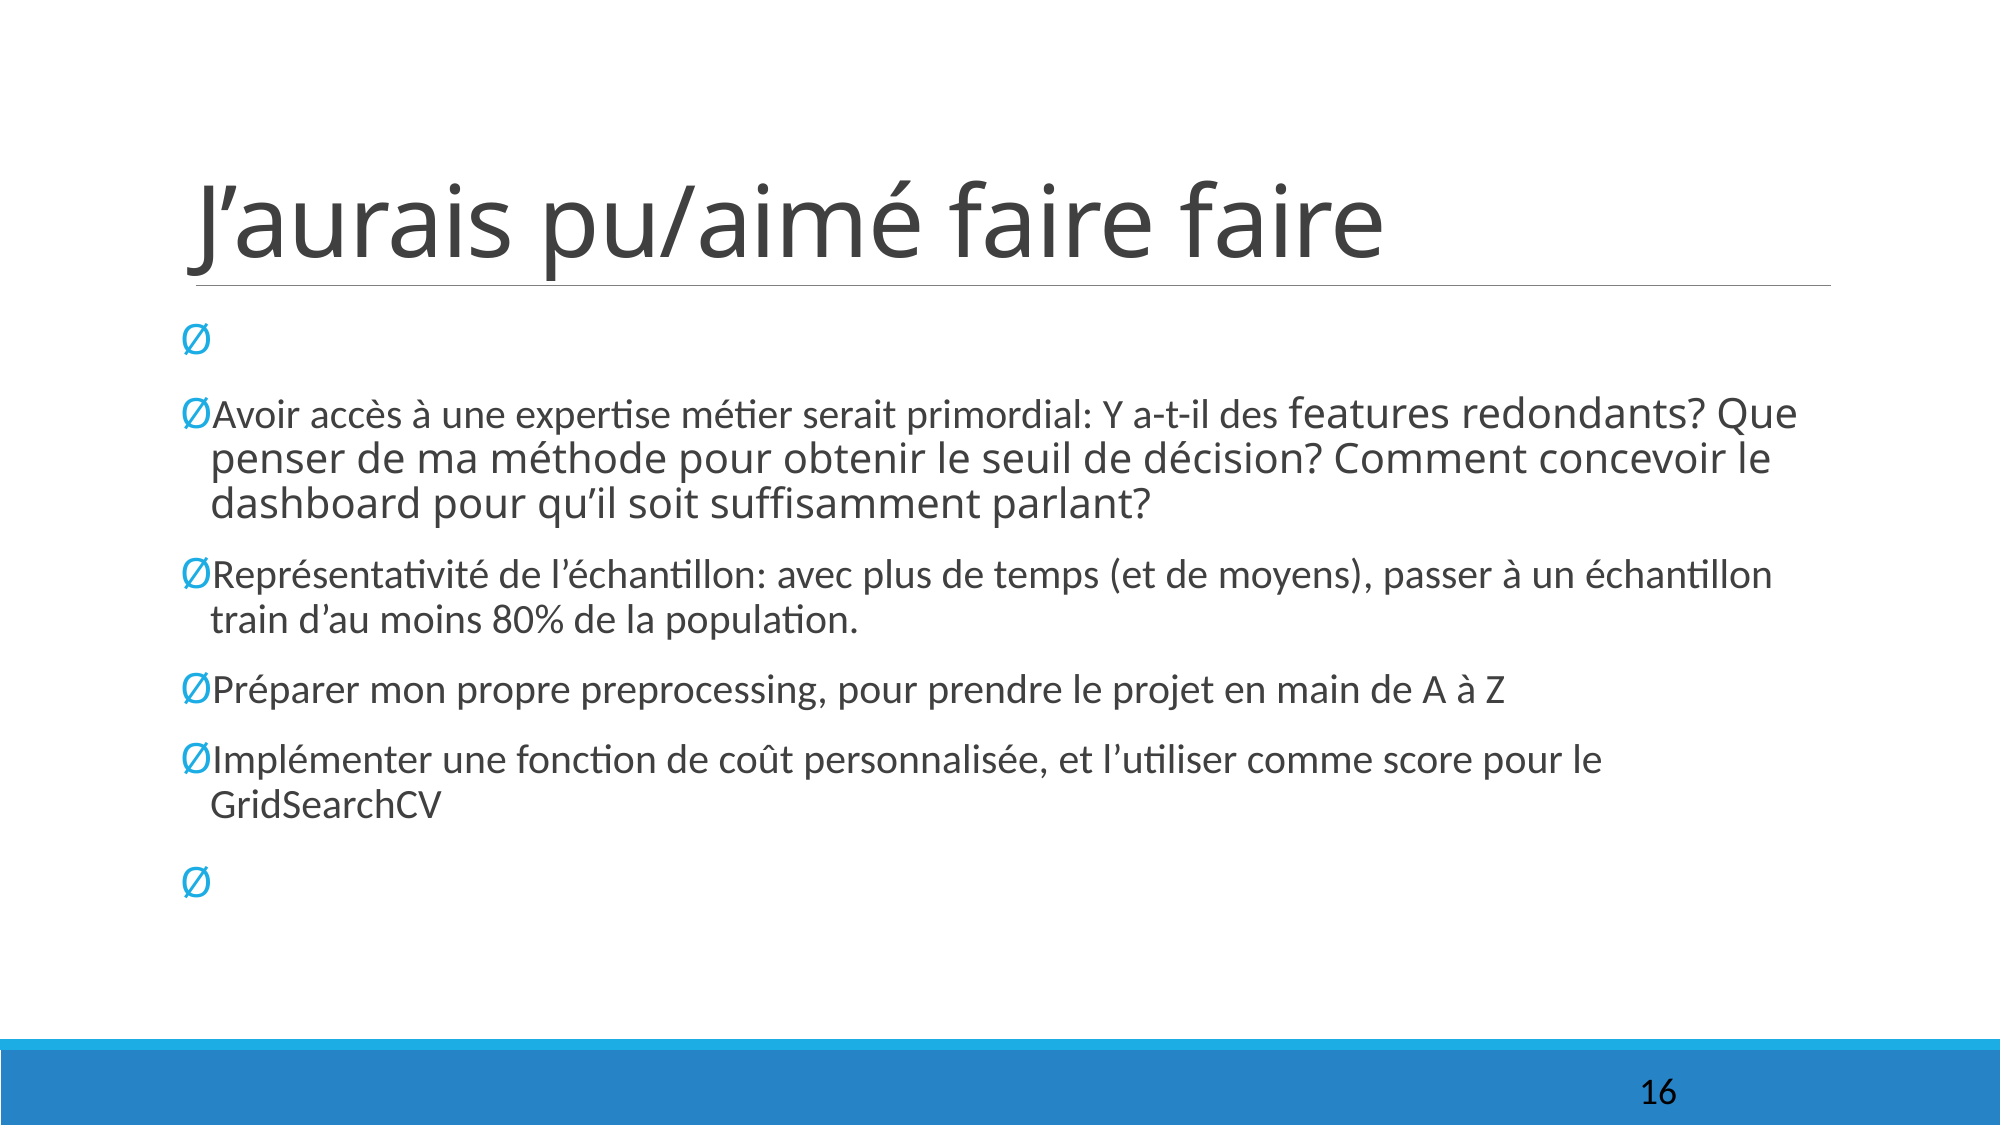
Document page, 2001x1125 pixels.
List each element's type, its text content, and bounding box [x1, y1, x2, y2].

title J’aurais pu/aimé faire faire [180, 47, 1831, 286]
text_box [1624, 1059, 1840, 1120]
list Avoir accès à une expertise métier serait primordial: Y a-t-il des features redondants? Que penser de ma méthode pour obtenir le seuil de décision? Comment concevoir le dashboard pour qu’il soit suffisamment parlant? Représentativité de l’échantillon: avec plus de temps (et de moyens), passer à un échantillon train d’au moins 80% de la population. Préparer mon propre preprocessing, pour prendre le projet en main de A à Z Implémenter une fonction de coût personnalisée, et l’utiliser comme score pour le GridSearchCV [180, 302, 1831, 963]
